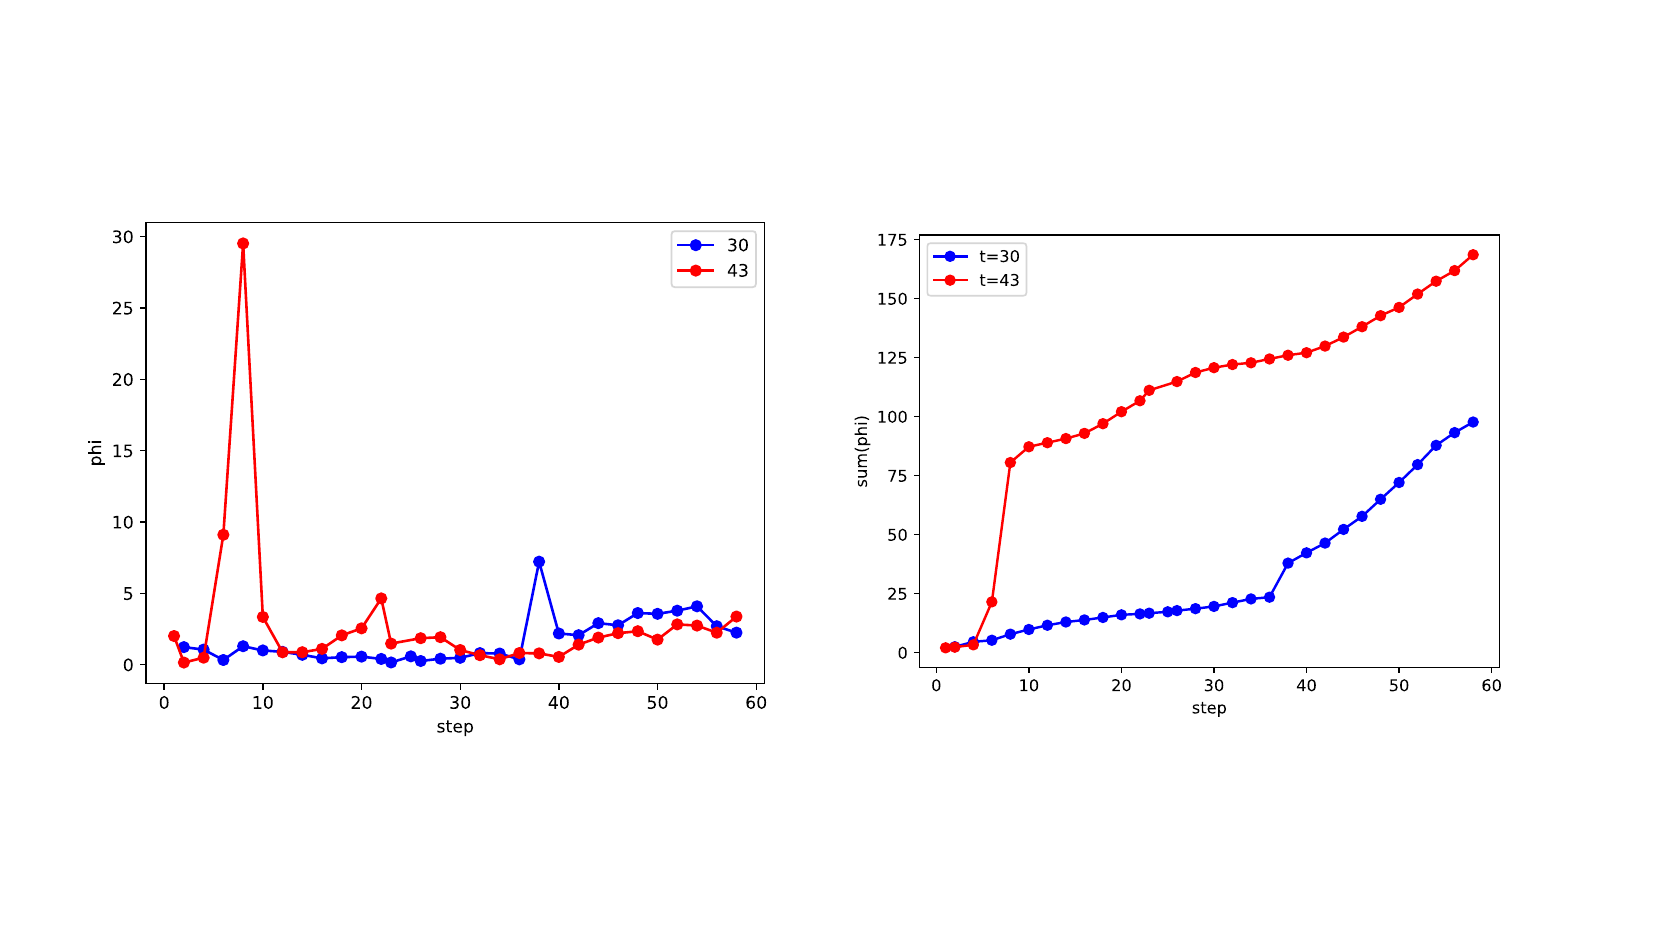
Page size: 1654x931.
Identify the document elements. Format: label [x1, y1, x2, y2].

picture [45, 150, 1576, 751]
